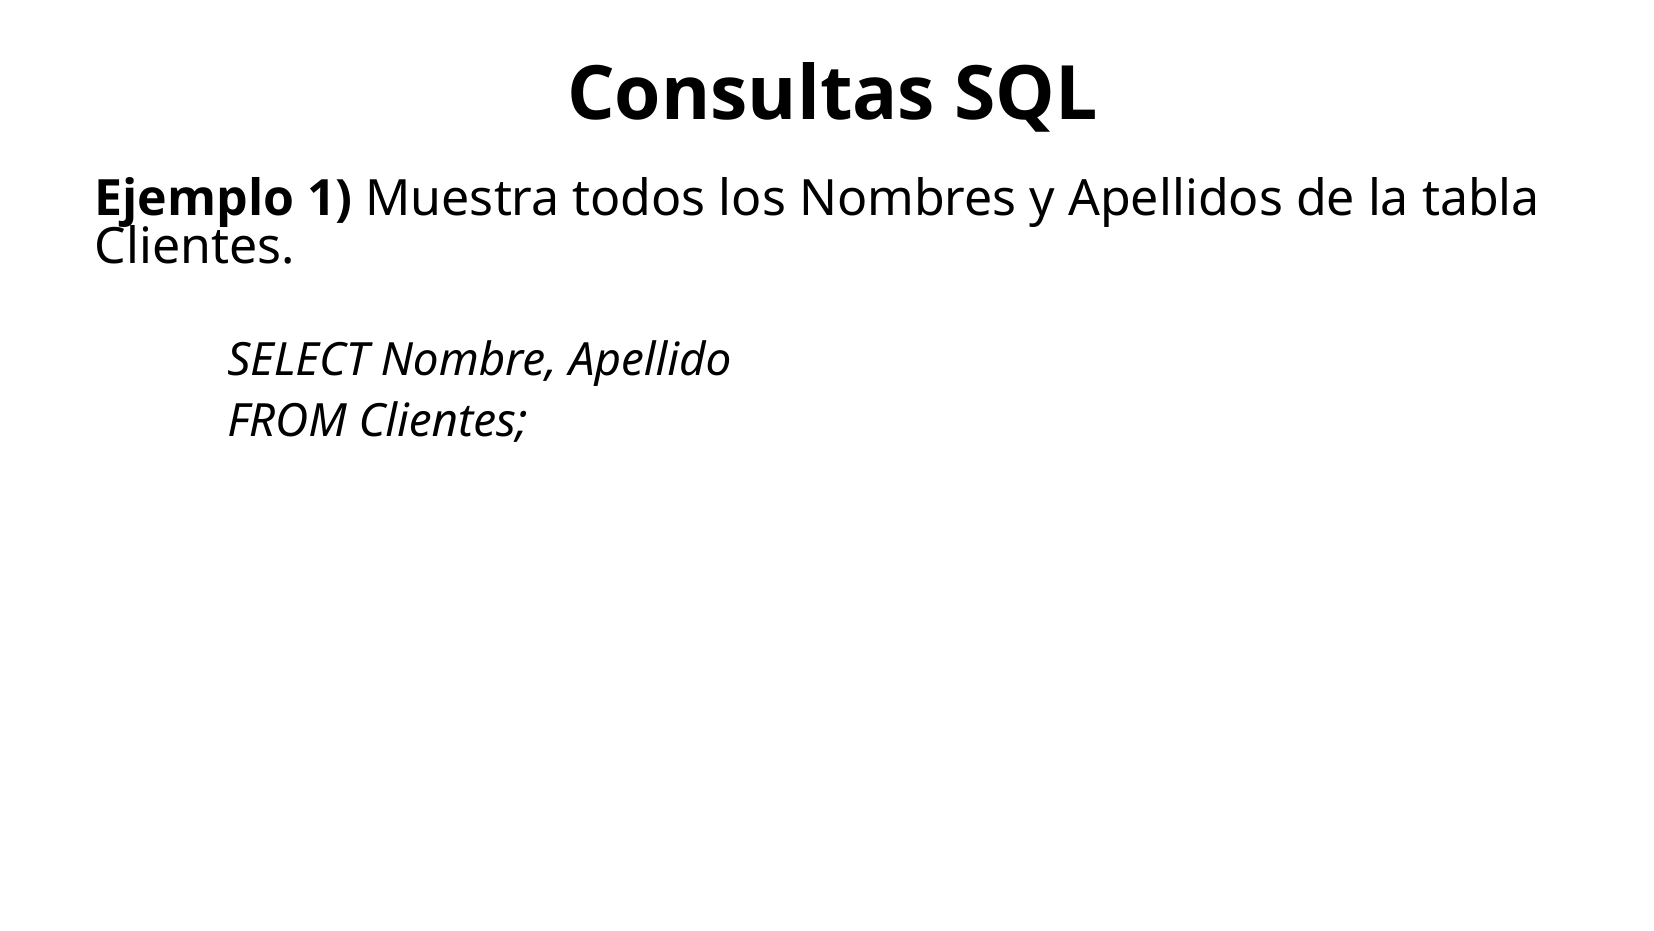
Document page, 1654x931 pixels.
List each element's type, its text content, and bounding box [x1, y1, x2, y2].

subtitle Ejemplo 1) Muestra todos los Nombres y Apellidos de la tabla Clientes. SELECT Nombre, Apellido FROM Clientes; [94, 177, 1554, 591]
title Consultas SQL [88, 11, 1577, 168]
